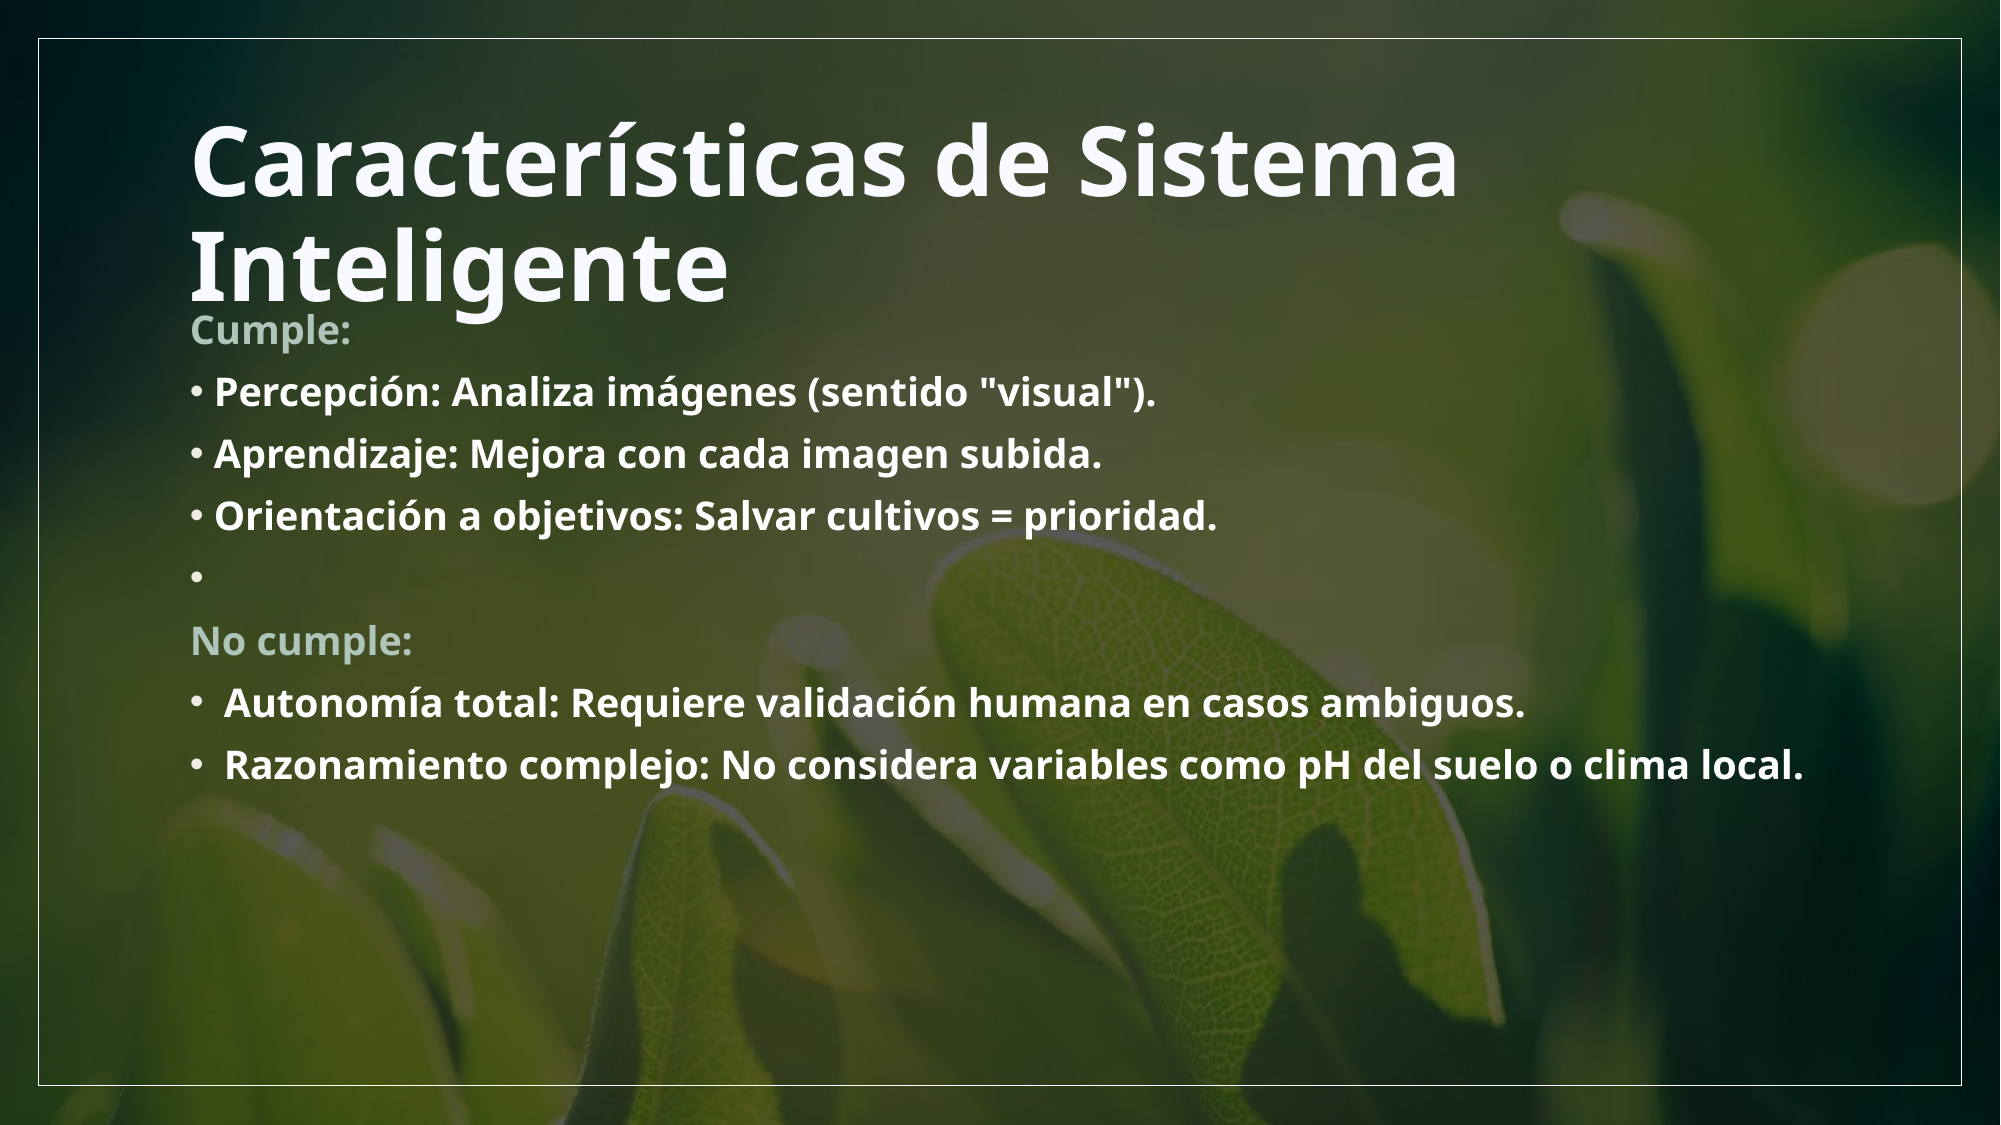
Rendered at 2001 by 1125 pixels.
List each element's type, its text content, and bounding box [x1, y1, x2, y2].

list Cumple: Percepción: Analiza imágenes (sentido "visual"). Aprendizaje: Mejora con cada imagen subida. Orientación a objetivos: Salvar cultivos = prioridad. No cumple: Autonomía total: Requiere validación humana en casos ambiguos. Razonamiento complejo: No considera variables como pH del suelo o clima local. [174, 297, 1825, 837]
title Características de Sistema Inteligente [174, 105, 1825, 297]
picture [0, 0, 2000, 1125]
